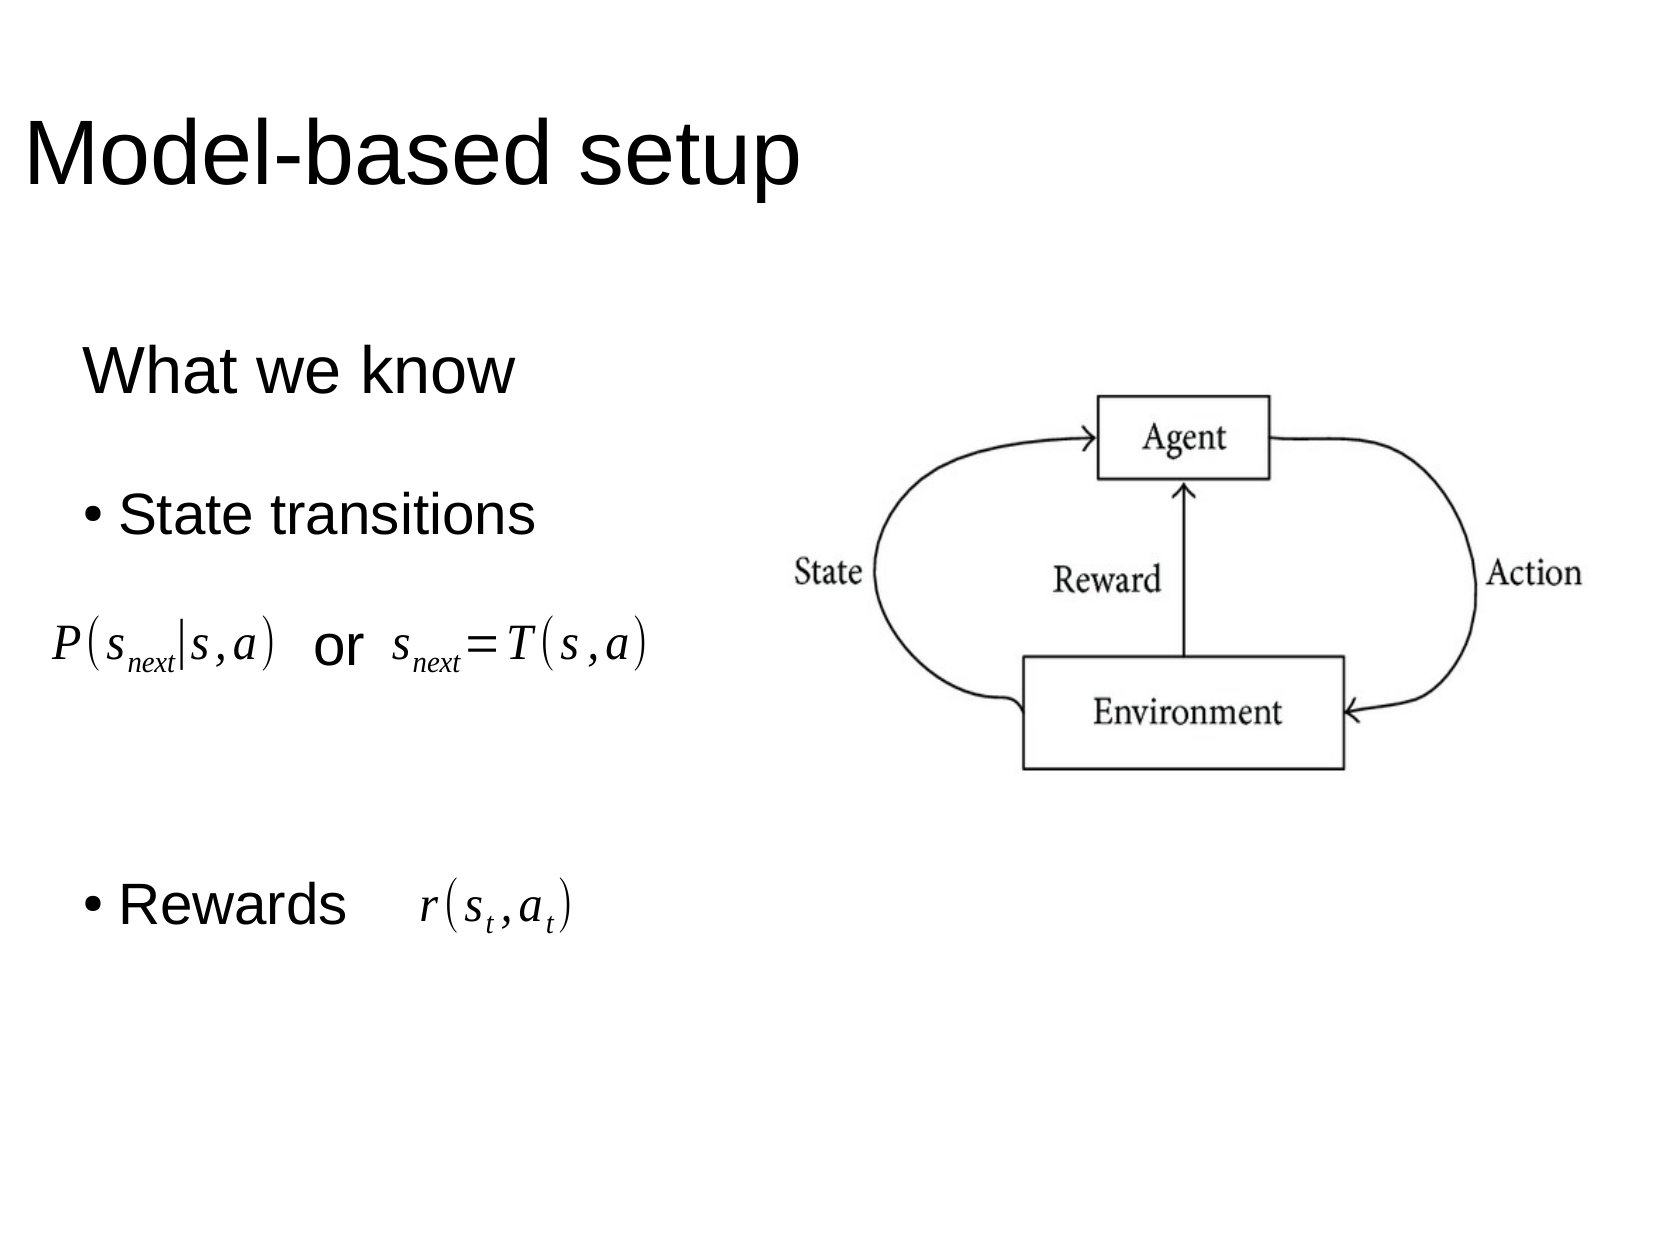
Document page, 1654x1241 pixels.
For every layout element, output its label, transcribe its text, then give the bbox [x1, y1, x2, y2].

chart [379, 611, 660, 678]
chart [407, 873, 585, 939]
picture [766, 364, 1611, 802]
subtitle What we know State transitions or Rewards [82, 331, 826, 1134]
chart [37, 611, 289, 678]
title Model-based setup [23, 49, 1512, 257]
